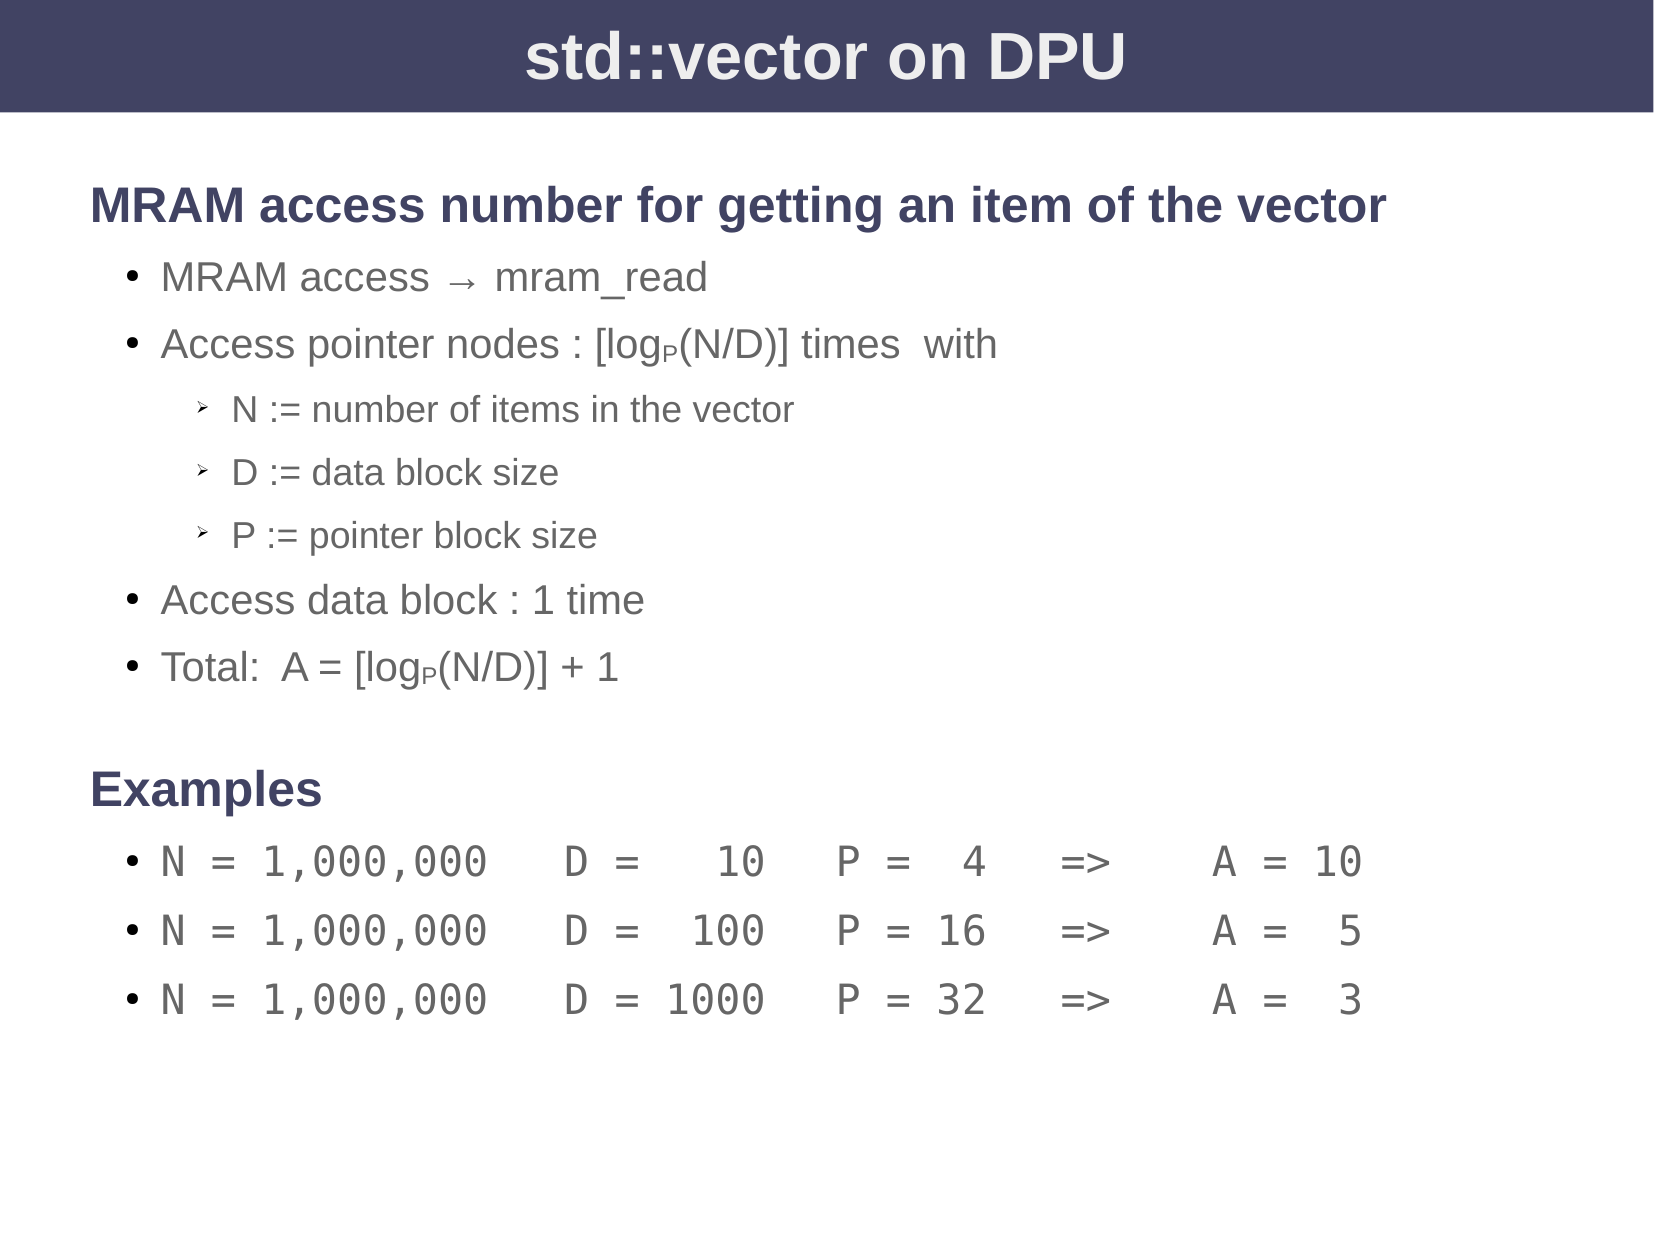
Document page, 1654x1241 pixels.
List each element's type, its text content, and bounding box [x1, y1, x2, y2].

text_box MRAM access number for getting an item of the vector MRAM access → mram_read Access pointer nodes : [logP(N/D)] times with N := number of items in the vector D := data block size P := pointer block size Access data block : 1 time Total: A = [logP(N/D)] + 1 Examples N = 1,000,000 D = 10 P = 4 => A = 10 N = 1,000,000 D = 100 P = 16 => A = 5 N = 1,000,000 D = 1000 P = 32 => A = 3 [75, 170, 1576, 1032]
text_box std::vector on DPU [0, 0, 1654, 113]
